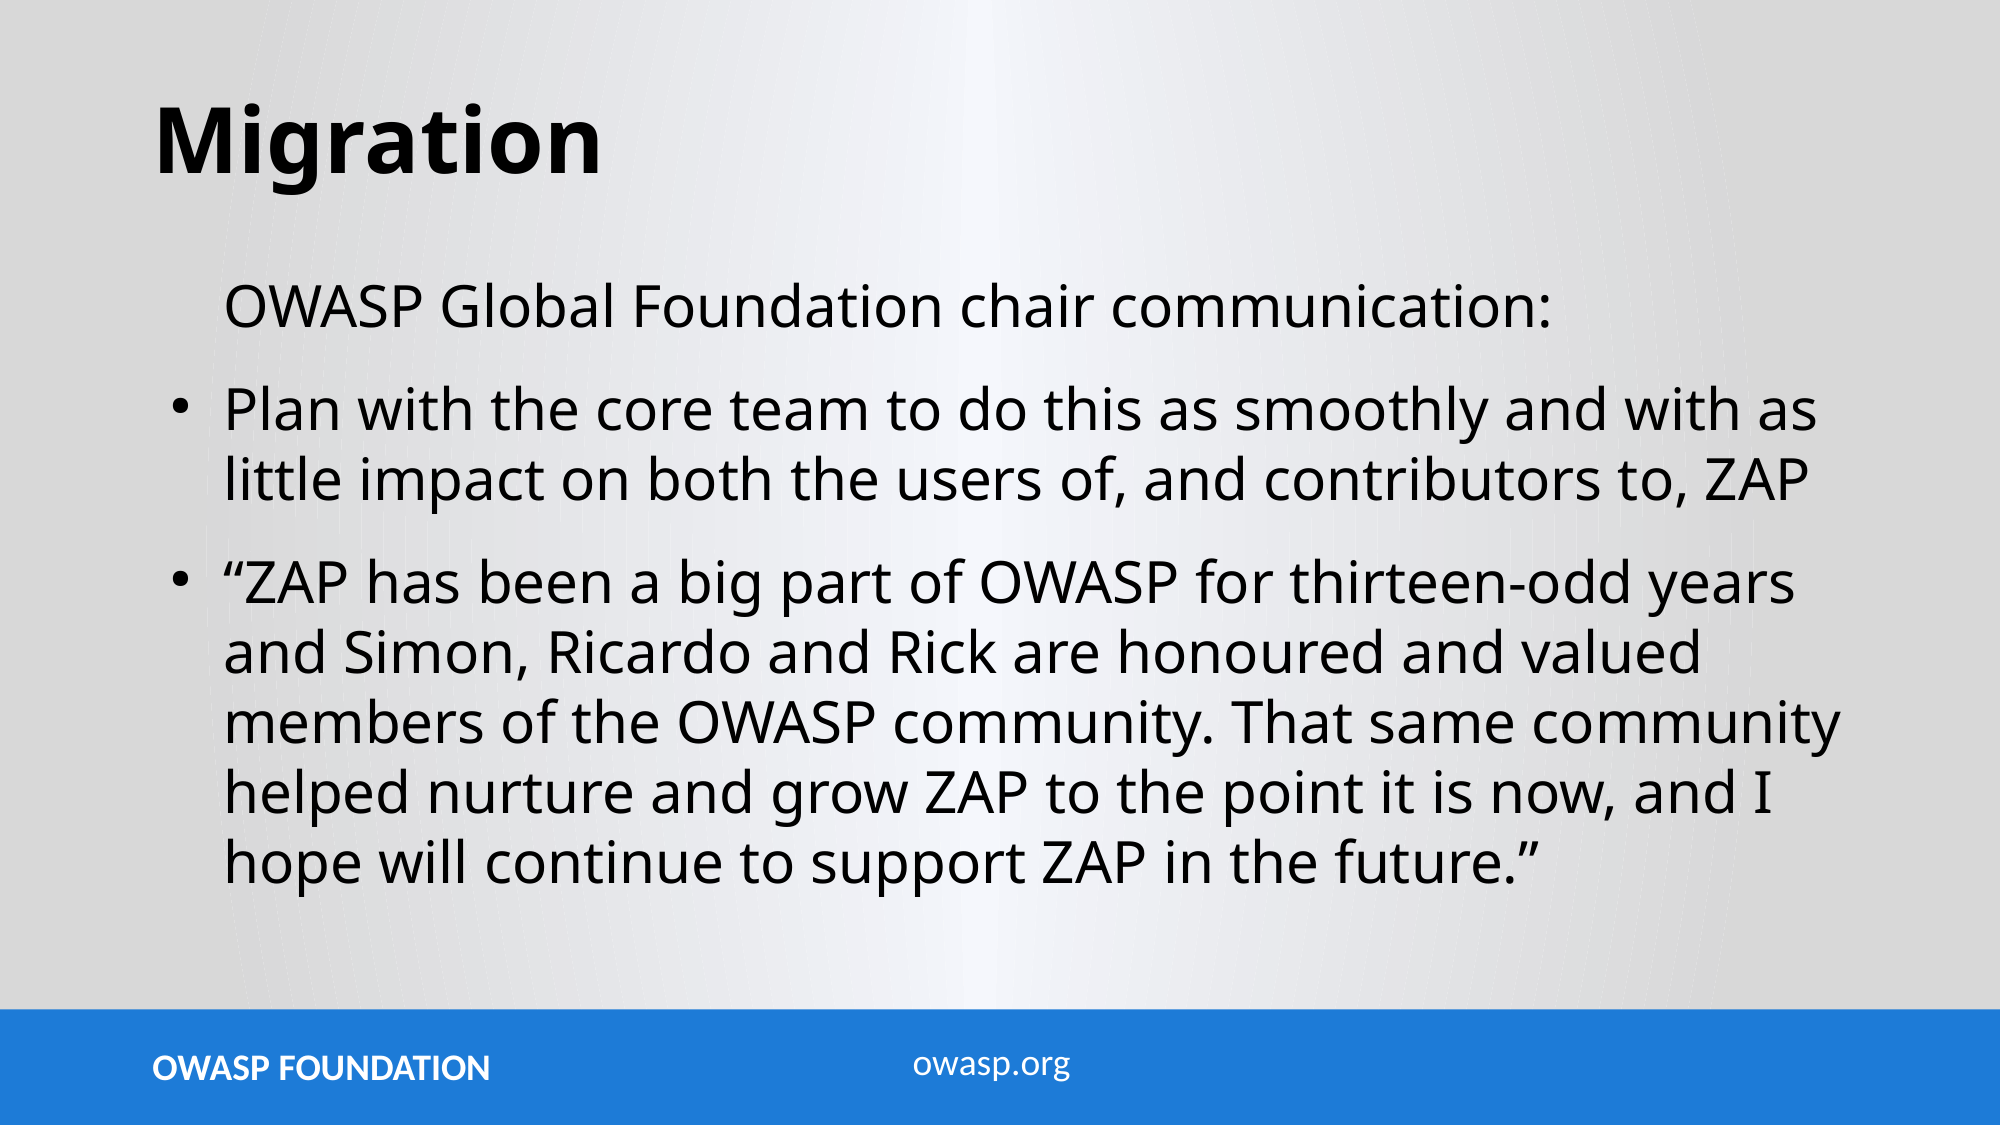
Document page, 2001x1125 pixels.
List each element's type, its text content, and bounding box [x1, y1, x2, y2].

title Migration [137, 35, 1863, 253]
list OWASP Global Foundation chair communication: Plan with the core team to do this as smoothly and with as little impact on both the users of, and contributors to, ZAP “ZAP has been a big part of OWASP for thirteen-odd years and Simon, Ricardo and Rick are honoured and valued members of the OWASP community. That same community helped nurture and grow ZAP to the point it is now, and I hope will continue to support ZAP in the future.” [137, 261, 1863, 976]
